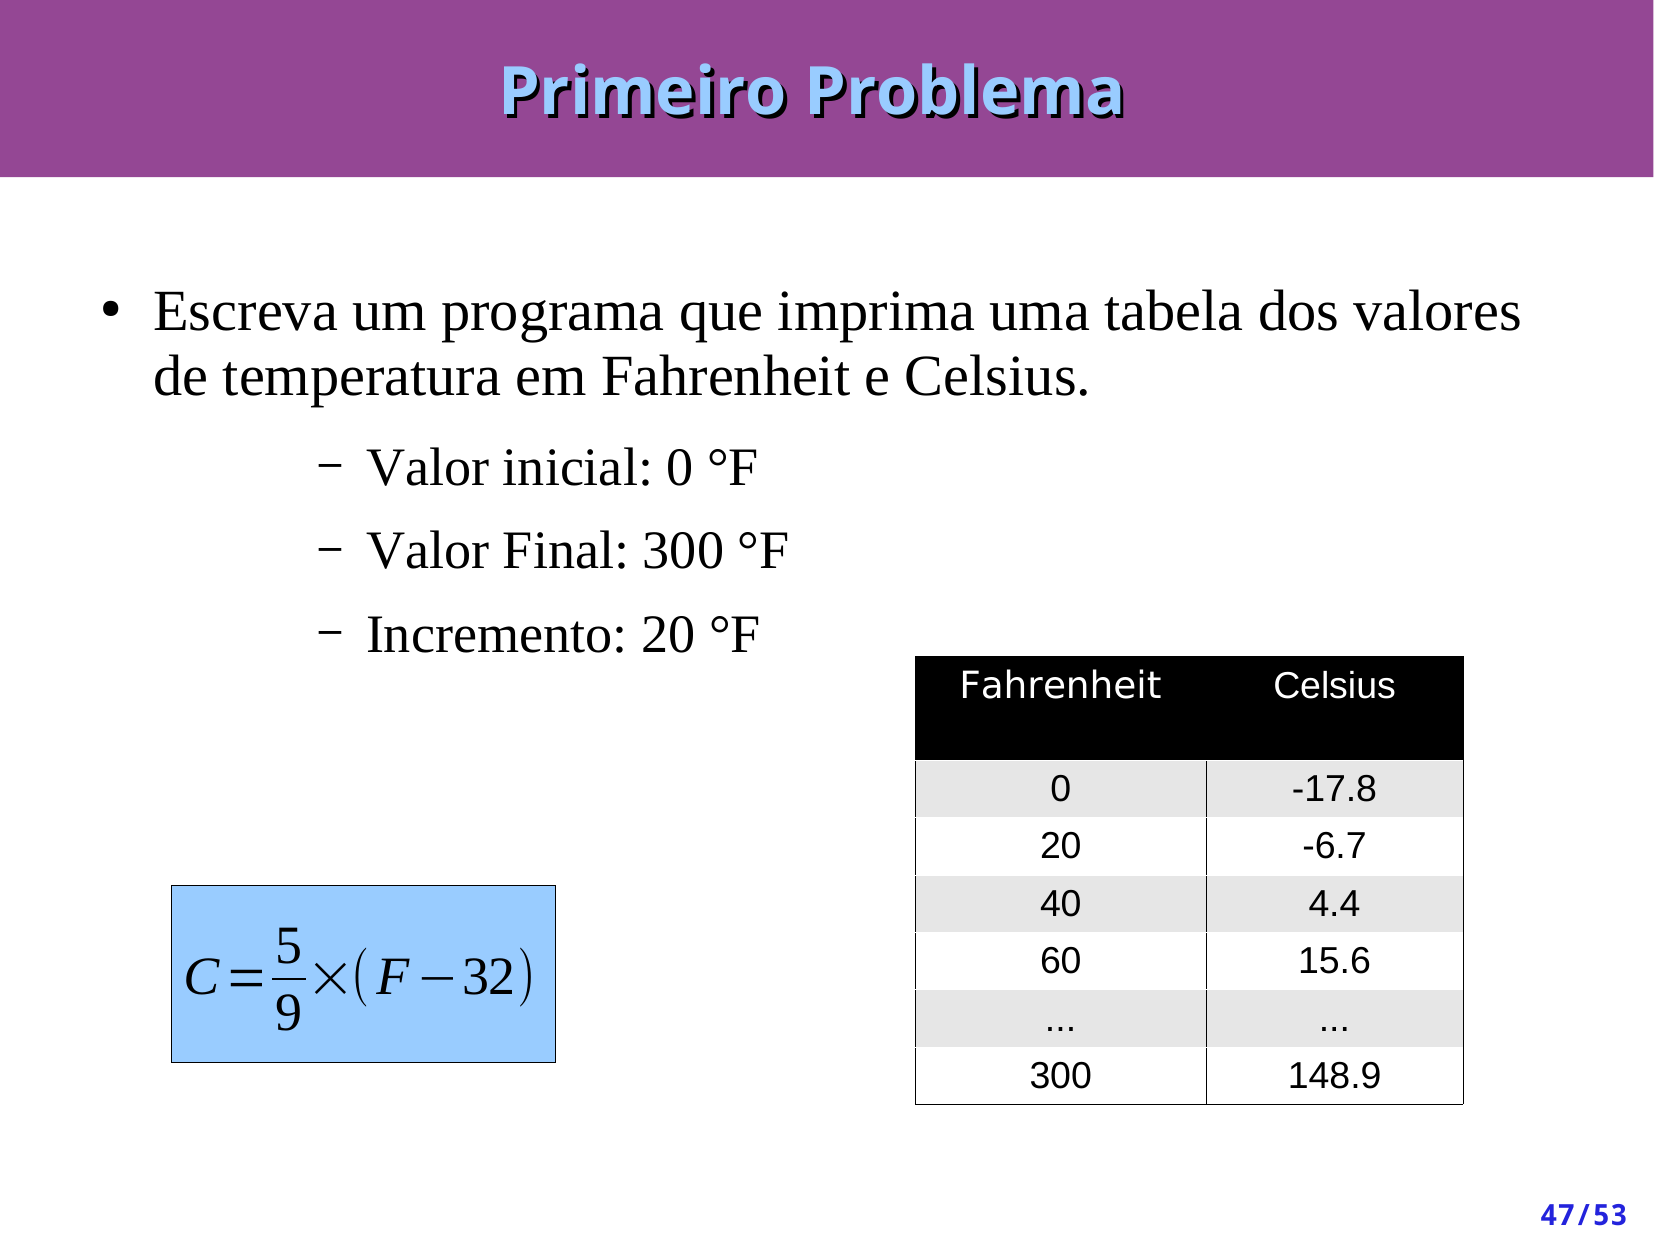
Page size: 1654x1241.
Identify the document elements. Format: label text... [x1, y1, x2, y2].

table_cell 0 [916, 761, 1206, 817]
table_header Celsius [1207, 657, 1463, 760]
table_cell 20 [916, 818, 1206, 875]
table_cell 60 [916, 933, 1206, 989]
table_cell -17.8 [1207, 761, 1463, 817]
table_cell ... [916, 990, 1206, 1047]
table_cell 40 [916, 876, 1206, 932]
table_cell 4.4 [1207, 876, 1463, 932]
title Primeiro Problema [0, 0, 1654, 178]
text_box [171, 885, 556, 1063]
chart [177, 915, 543, 1043]
list Escreva um programa que imprima uma tabela dos valores de temperatura em Fahrenheit e Celsius. Valor inicial: 0 °F Valor Final: 300 °F Incremento: 20 °F [82, 278, 1571, 1097]
table_cell 148.9 [1207, 1048, 1463, 1104]
table_header Fahrenheit [916, 657, 1206, 760]
table_cell 300 [916, 1048, 1206, 1104]
table_cell 15.6 [1207, 933, 1463, 989]
table_cell ... [1207, 990, 1463, 1047]
table_cell -6.7 [1207, 818, 1463, 875]
